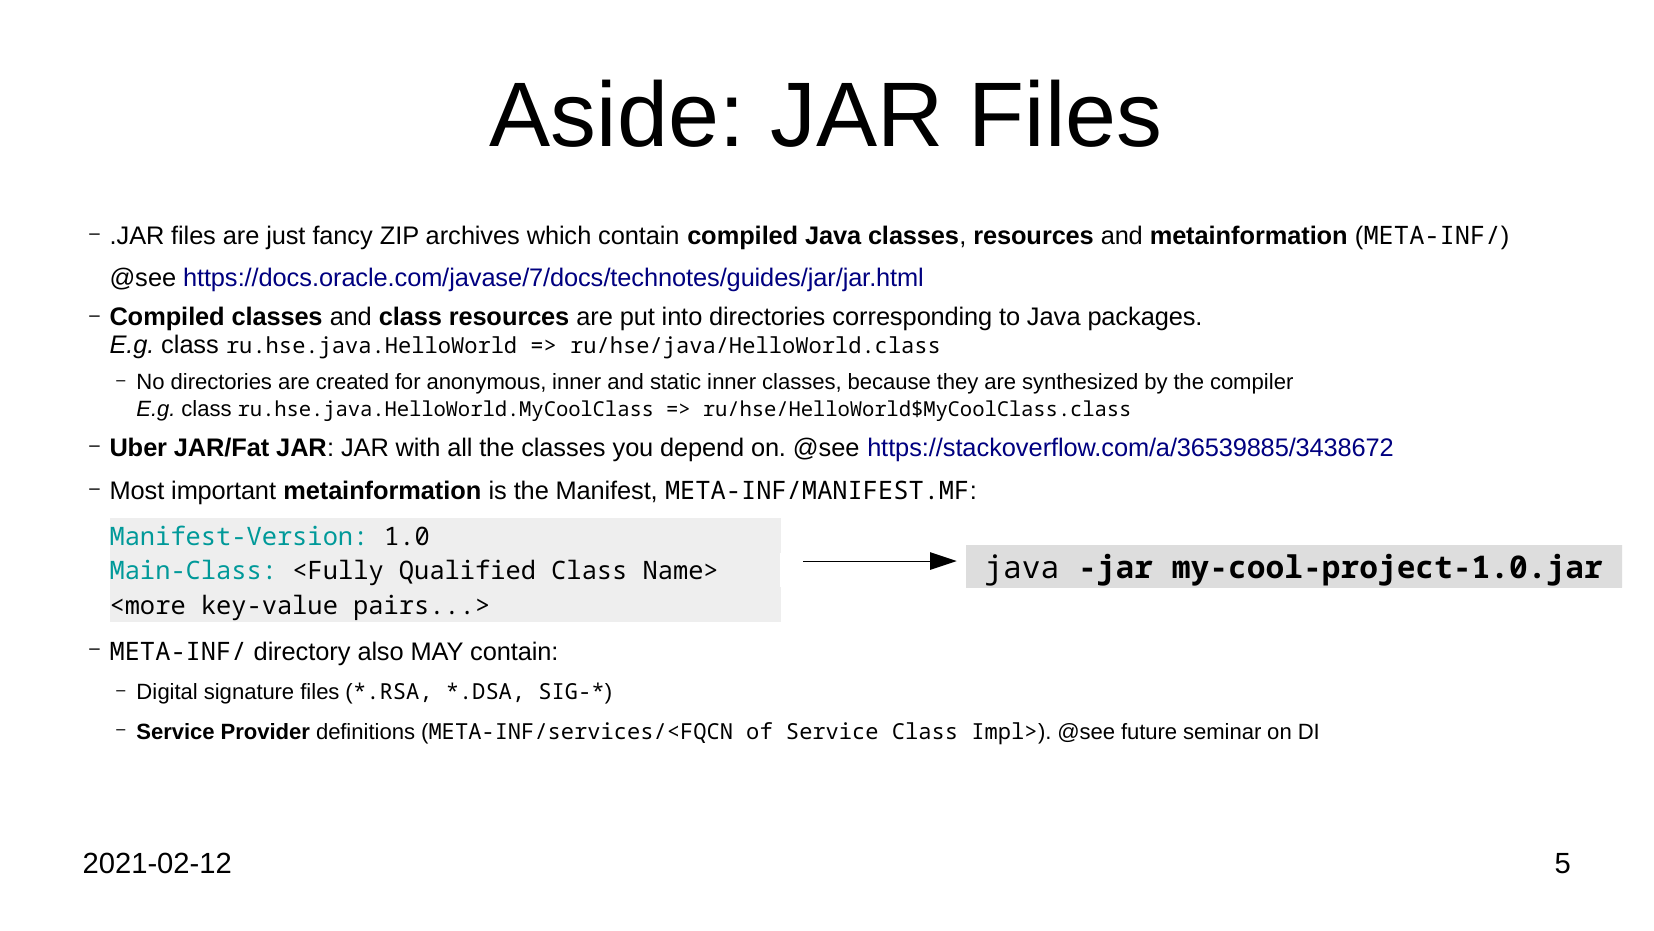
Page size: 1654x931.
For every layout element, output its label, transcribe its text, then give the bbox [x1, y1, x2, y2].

text_box java -jar my-cool-project-1.0.jar [950, 537, 1642, 625]
title Aside: JAR Files [82, 37, 1571, 193]
list .JAR files are just fancy ZIP archives which contain compiled Java classes, resources and metainformation (META-INF/) @see https://docs.oracle.com/javase/7/docs/technotes/guides/jar/jar.html Compiled classes and class resources are put into directories corresponding to Java packages. E.g. class ru.hse.java.HelloWorld => ru/hse/java/HelloWorld.class No directories are created for anonymous, inner and static inner classes, because they are synthesized by the compiler E.g. class ru.hse.java.HelloWorld.MyCoolClass => ru/hse/HelloWorld$MyCoolClass.class Uber JAR/Fat JAR: JAR with all the classes you depend on. @see https://stackoverflow.com/a/36539885/3438672 Most important metainformation is the Manifest, META-INF/MANIFEST.MF: Manifest-Version: 1.0 Main-Class: <Fully Qualified Class Name> <more key-value pairs...> META-INF/ directory also MAY contain: Digital signature files (*.RSA, *.DSA, SIG-*) Service Provider definitions (META-INF/services/<FQCN of Service Class Impl>). @see future seminar on DI [82, 217, 1571, 758]
